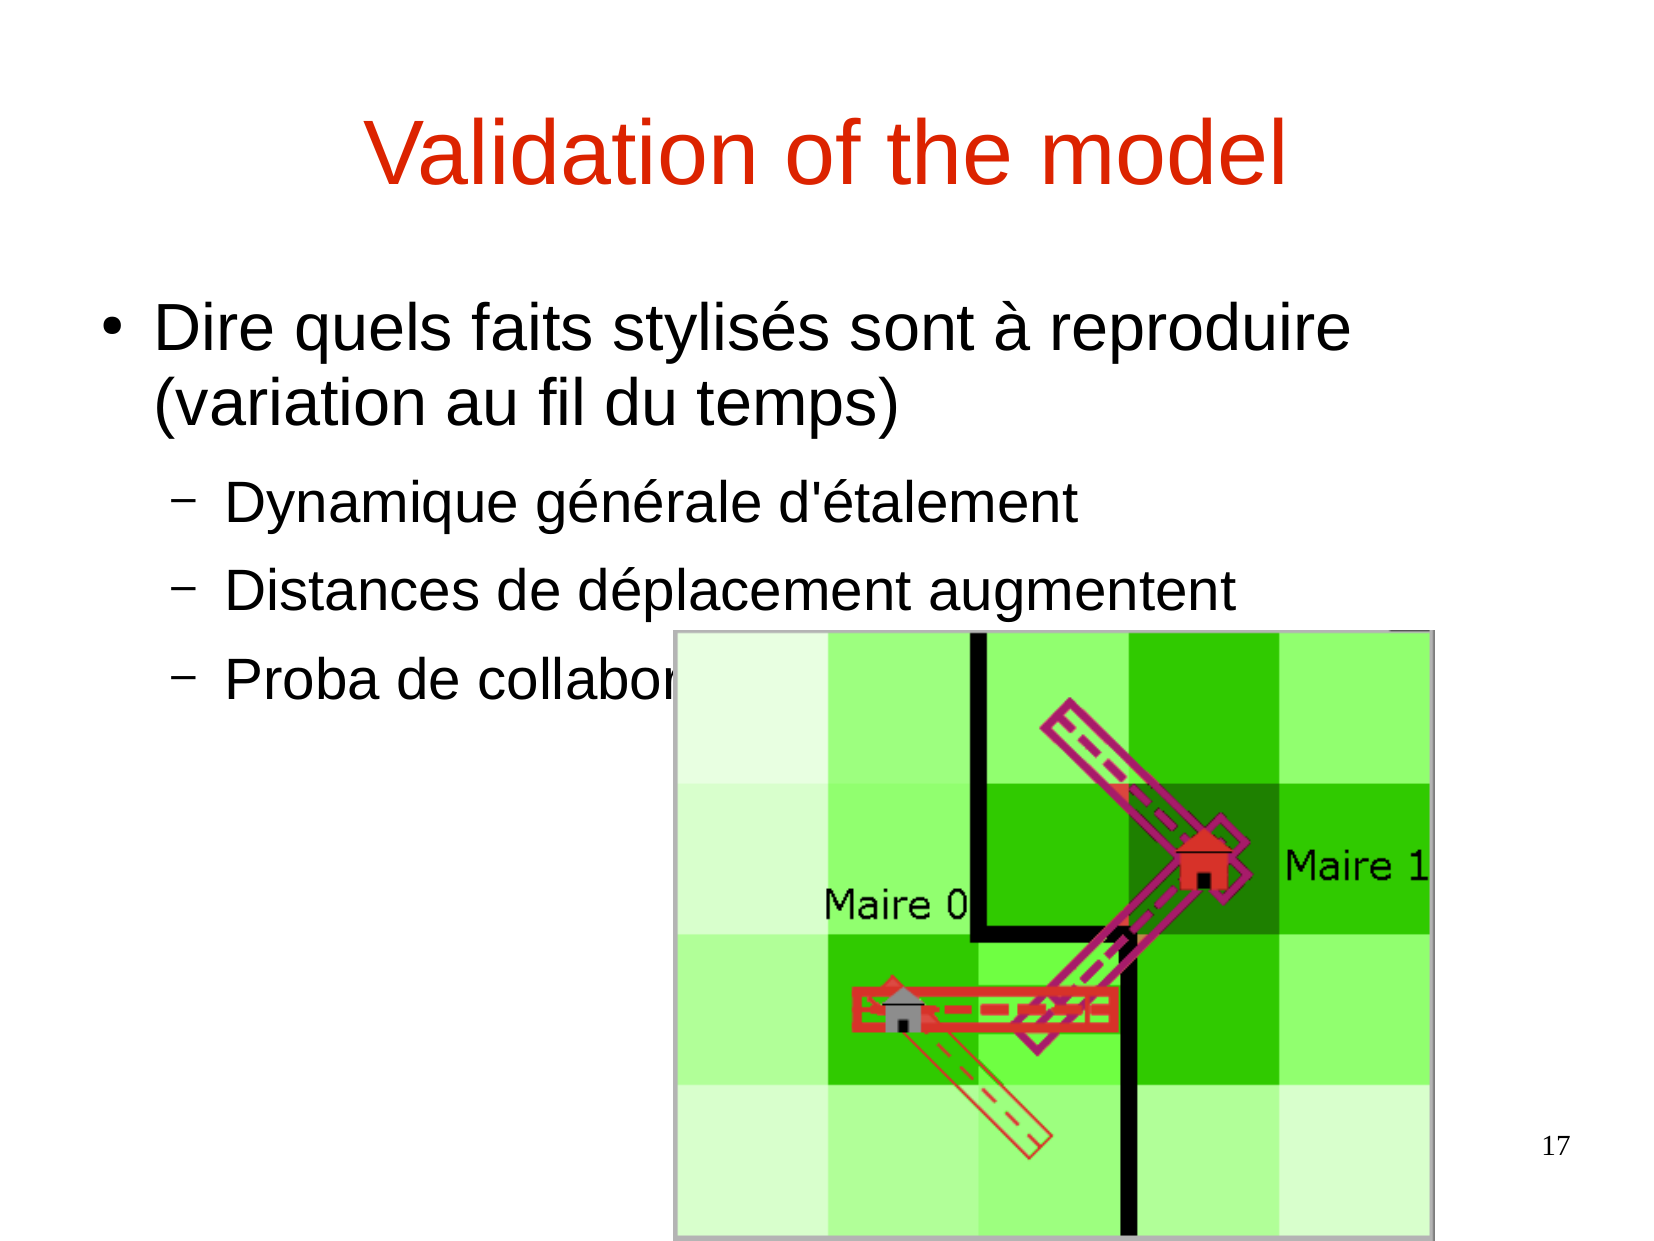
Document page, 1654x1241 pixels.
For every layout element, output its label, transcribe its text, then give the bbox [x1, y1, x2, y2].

list Dire quels faits stylisés sont à reproduire (variation au fil du temps) Dynamique générale d'étalement Distances de déplacement augmentent Proba de collaborer ne décroît jamais [82, 290, 1538, 1010]
title Validation of the model [82, 49, 1571, 257]
picture [673, 630, 1435, 1241]
